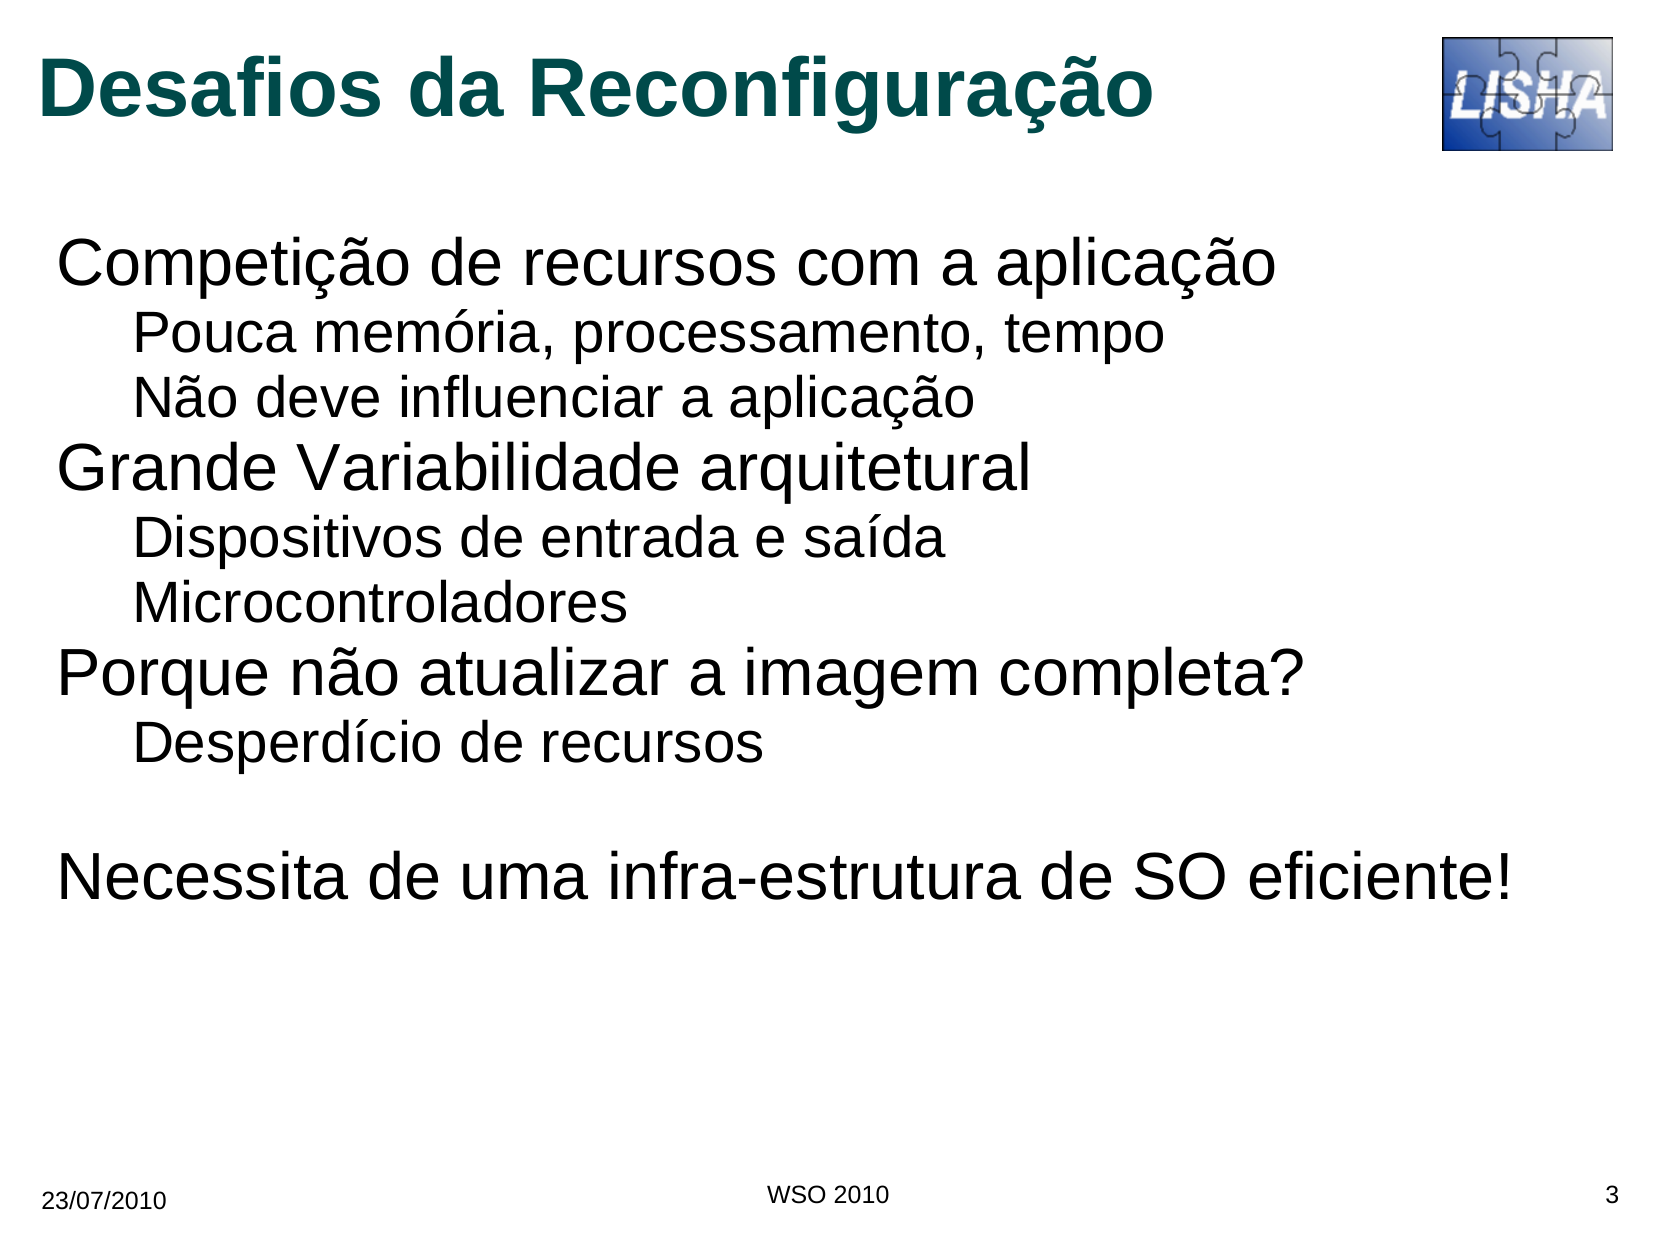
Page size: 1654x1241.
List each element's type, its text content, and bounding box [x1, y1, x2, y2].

list Competição de recursos com a aplicação Pouca memória, processamento, tempo Não deve influenciar a aplicação Grande Variabilidade arquitetural Dispositivos de entrada e saída Microcontroladores Porque não atualizar a imagem completa? Desperdício de recursos Necessita de uma infra-estrutura de SO eficiente! [37, 225, 1613, 1163]
title Desafios da Reconfiguração [37, 37, 1426, 151]
picture [1442, 37, 1613, 151]
